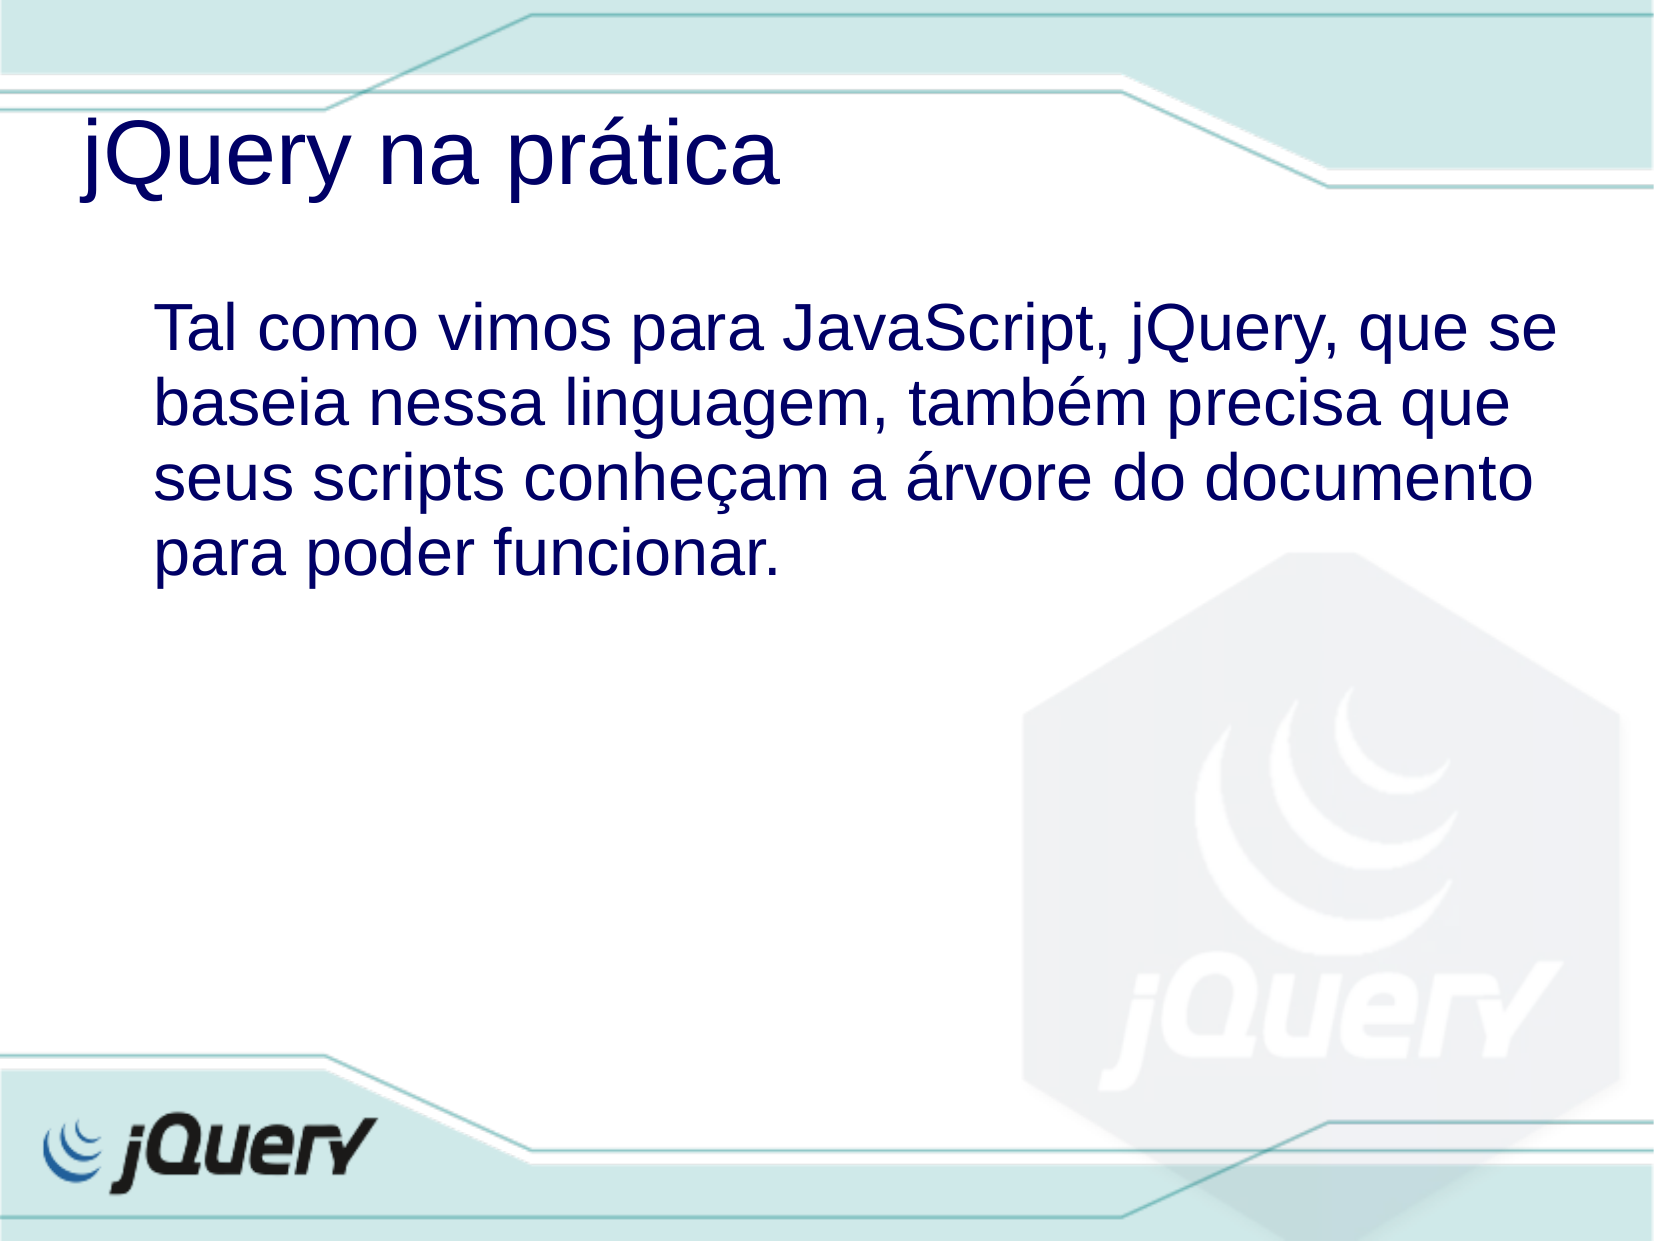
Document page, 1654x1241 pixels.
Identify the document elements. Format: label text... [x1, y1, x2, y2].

picture [0, 0, 1654, 1241]
title jQuery na prática [82, 49, 1571, 257]
list Tal como vimos para JavaScript, jQuery, que se baseia nessa linguagem, também precisa que seus scripts conheçam a árvore do documento para poder funcionar. [82, 290, 1571, 1010]
